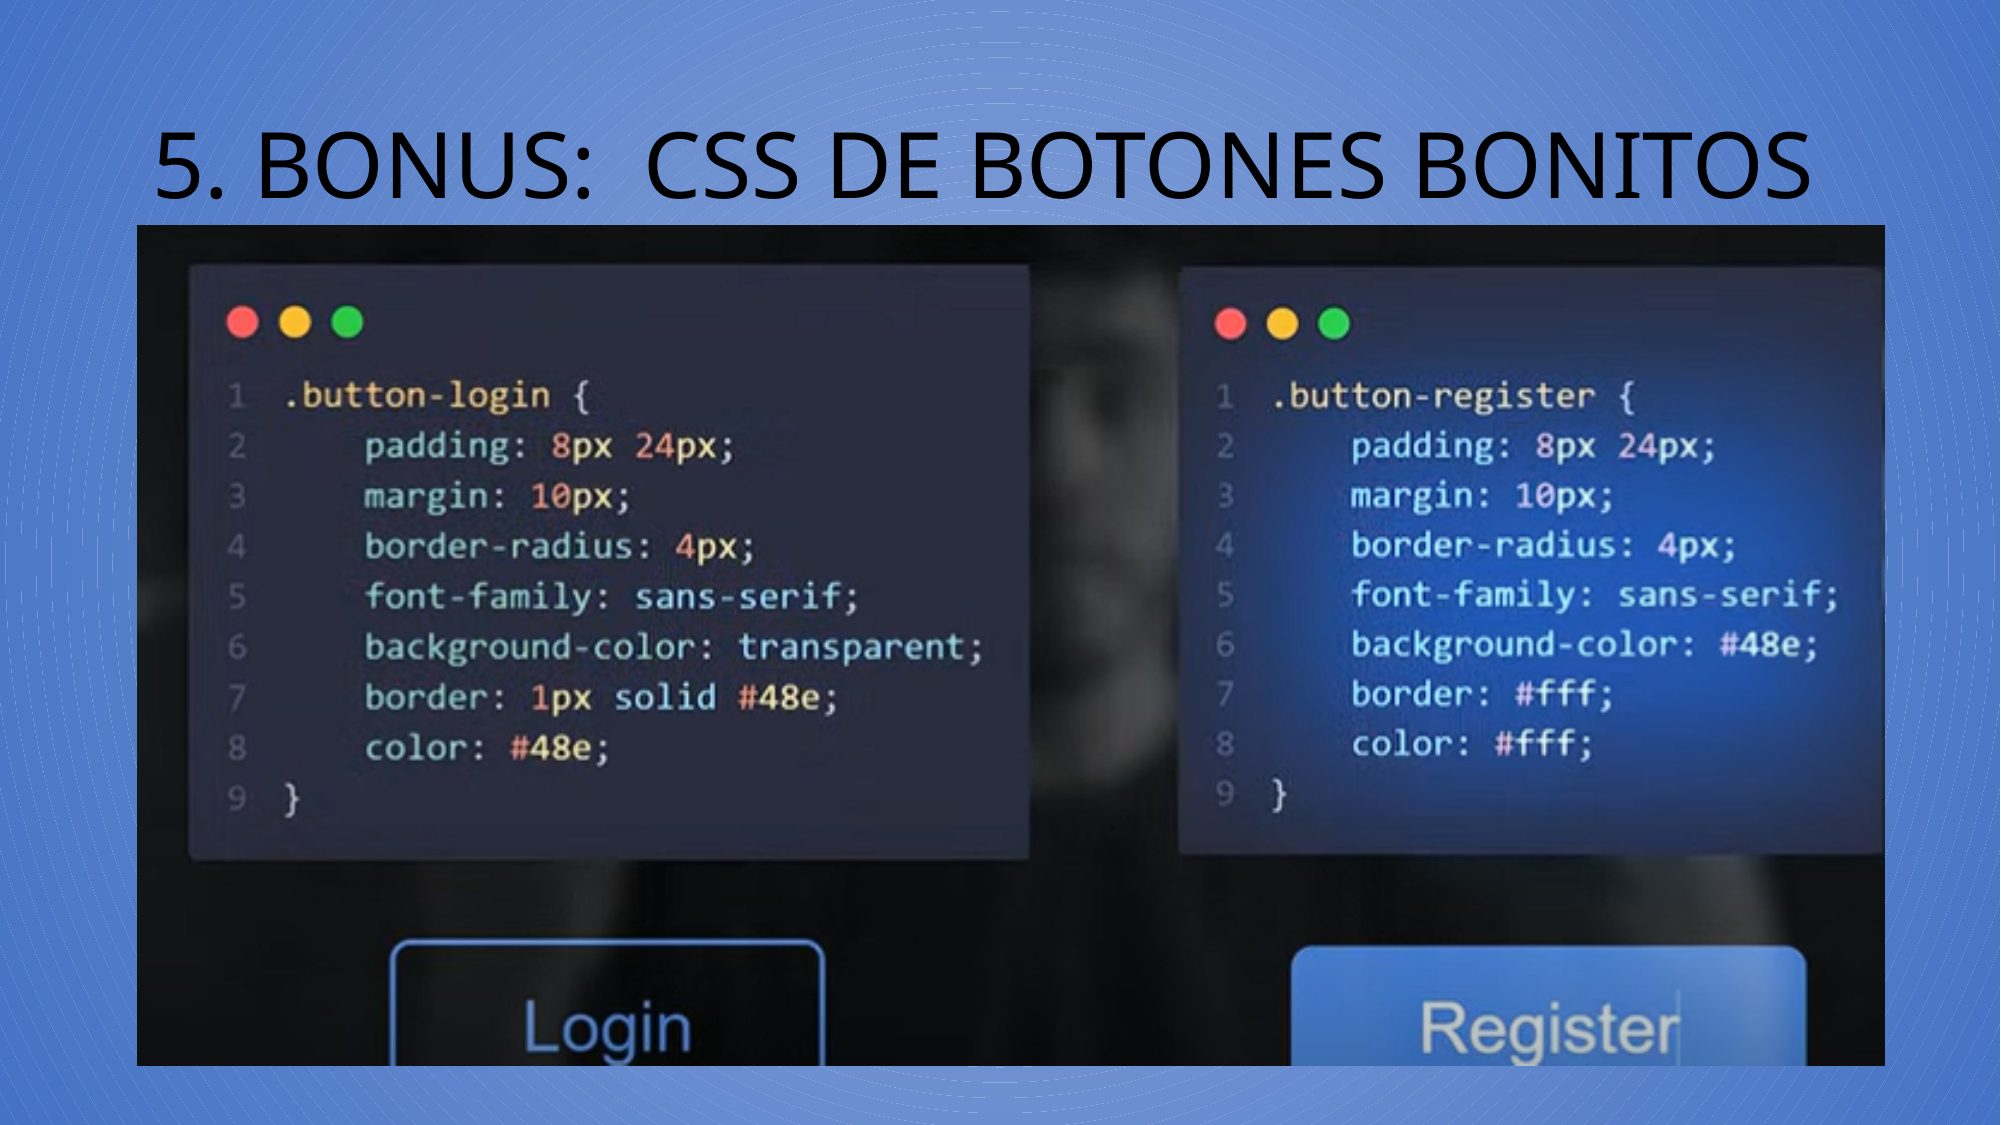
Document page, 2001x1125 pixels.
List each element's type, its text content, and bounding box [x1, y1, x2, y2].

title 5. BONUS: CSS DE BOTONES BONITOS [137, 59, 1863, 225]
picture [137, 225, 1885, 1066]
